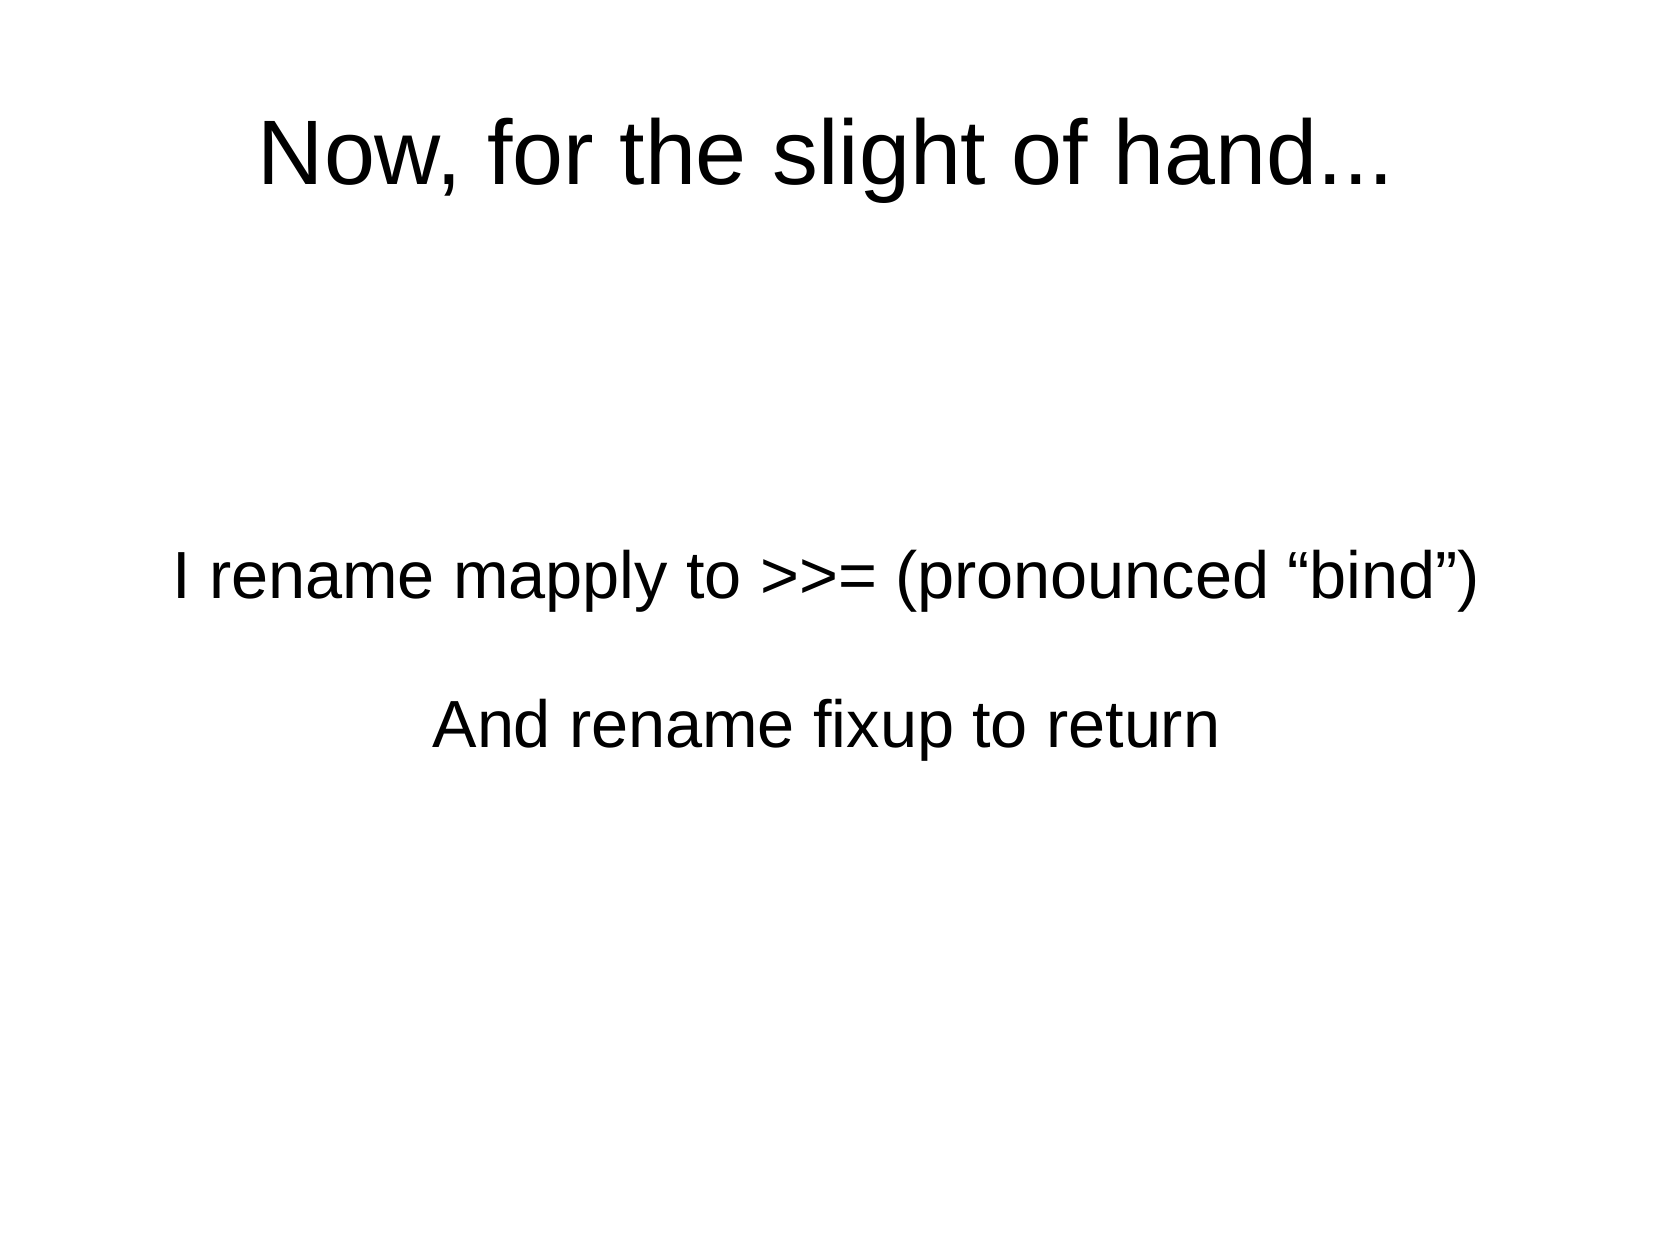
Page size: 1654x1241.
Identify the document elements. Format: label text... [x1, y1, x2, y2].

title Now, for the slight of hand... [82, 49, 1571, 257]
subtitle I rename mapply to >>= (pronounced “bind”) And rename fixup to return [82, 290, 1571, 1010]
